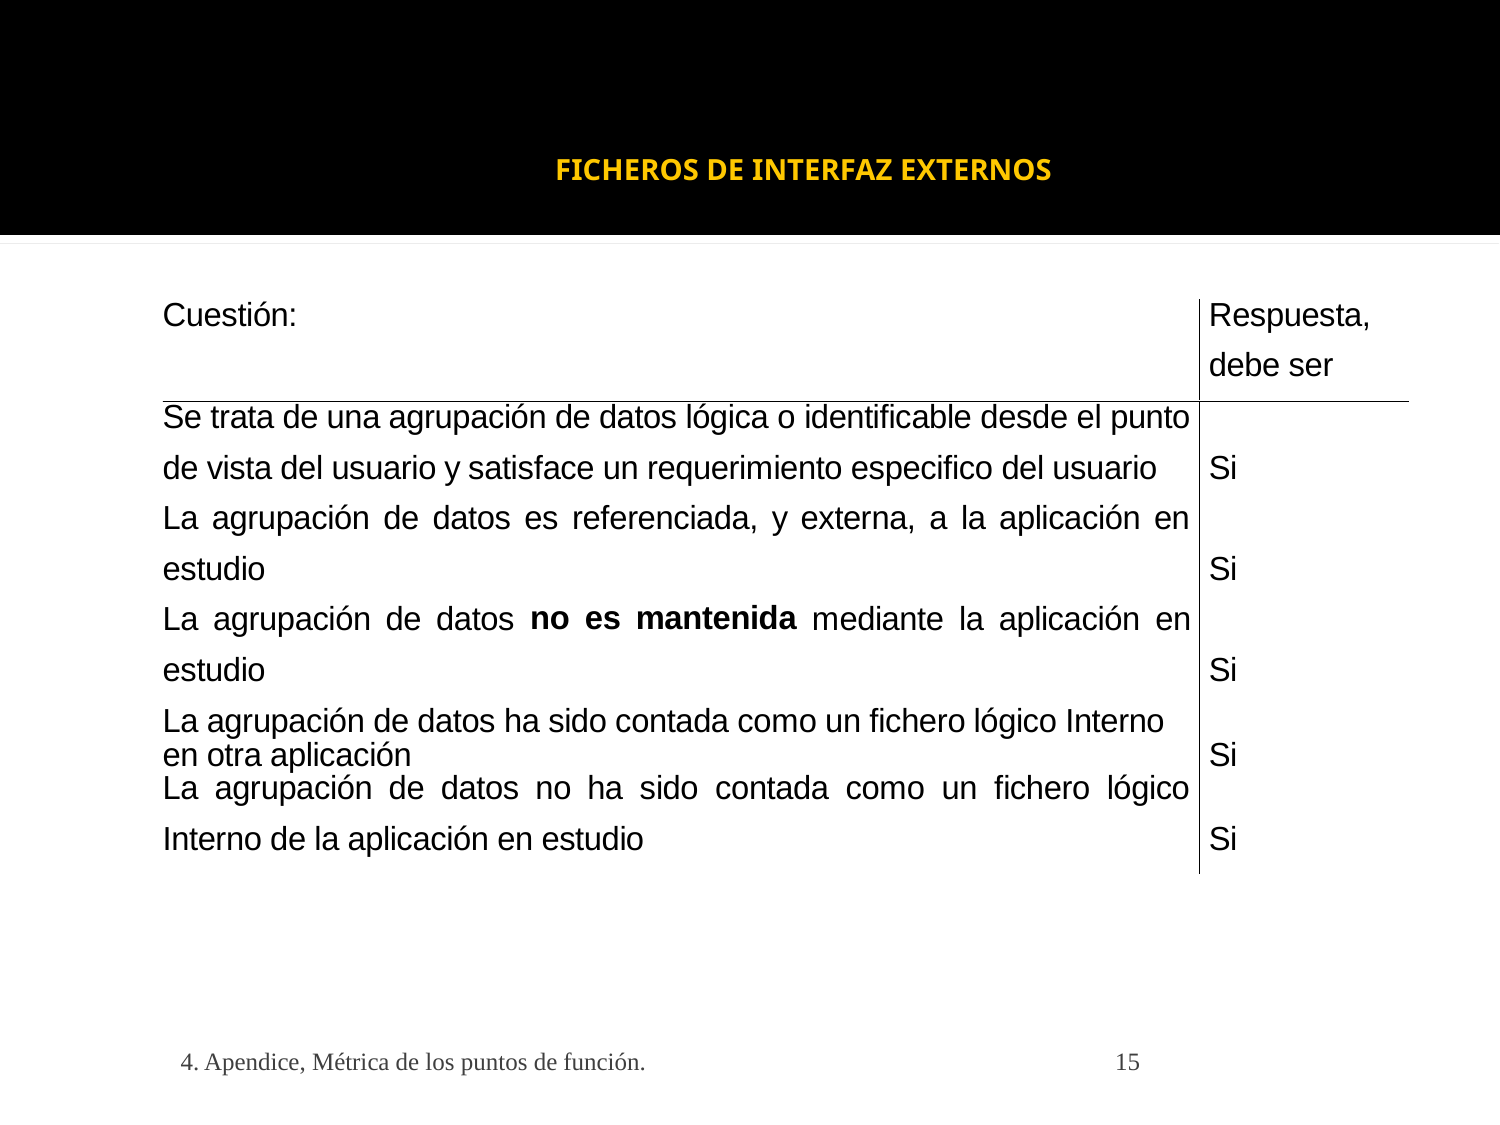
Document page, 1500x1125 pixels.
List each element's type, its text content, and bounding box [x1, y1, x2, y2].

title FICHEROS DE INTERFAZ EXTERNOS [162, 75, 1438, 263]
chart [162, 299, 1425, 934]
text_box [1100, 1037, 1438, 1075]
text_box 4. Apendice, Métrica de los puntos de función. [162, 1037, 951, 1075]
